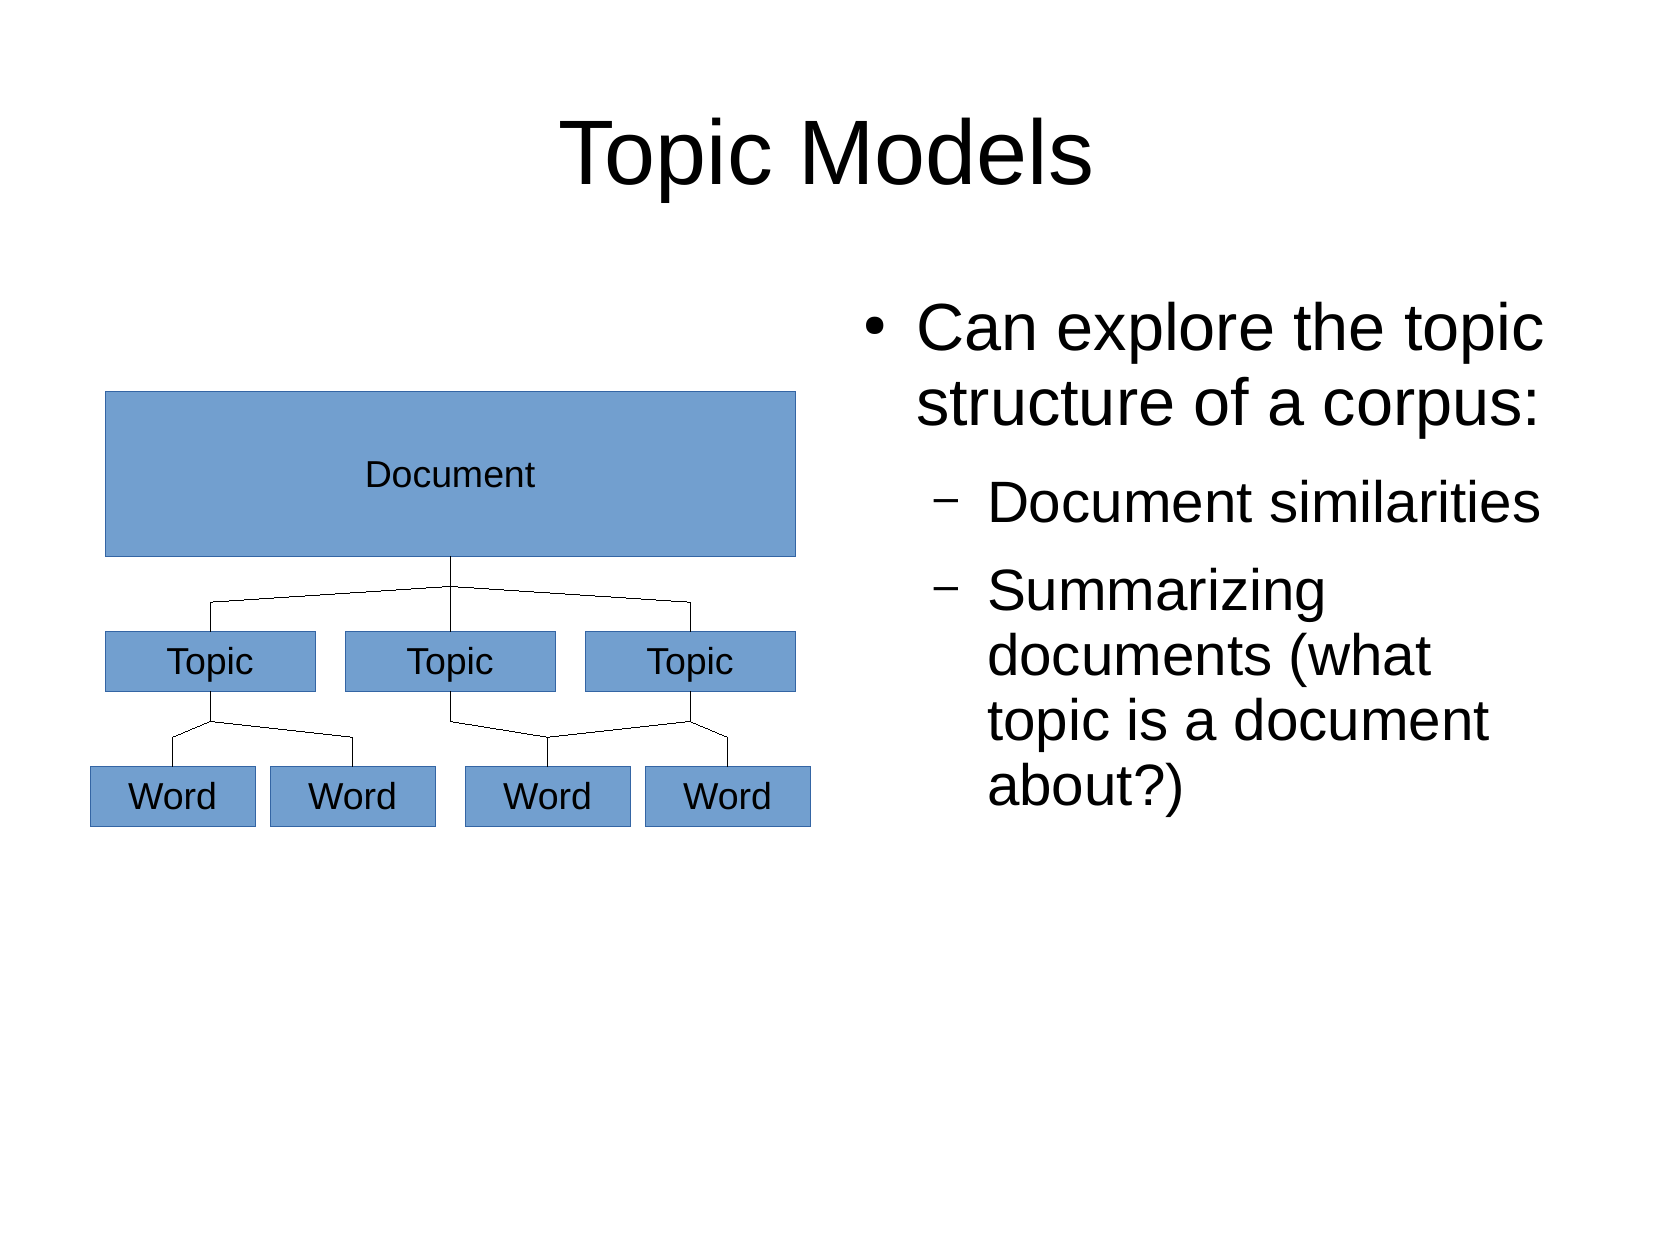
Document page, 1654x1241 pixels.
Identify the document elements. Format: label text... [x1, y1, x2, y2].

text_box Word [90, 766, 256, 827]
title Topic Models [82, 49, 1571, 257]
text_box Word [465, 766, 631, 827]
list Can explore the topic structure of a corpus: Document similarities Summarizing documents (what topic is a document about?) [845, 290, 1572, 1010]
text_box Topic [345, 631, 556, 692]
text_box Word [270, 766, 436, 827]
text_box Topic [105, 631, 316, 692]
text_box Document [105, 391, 796, 557]
text_box Word [645, 766, 811, 827]
text_box Topic [585, 631, 796, 692]
